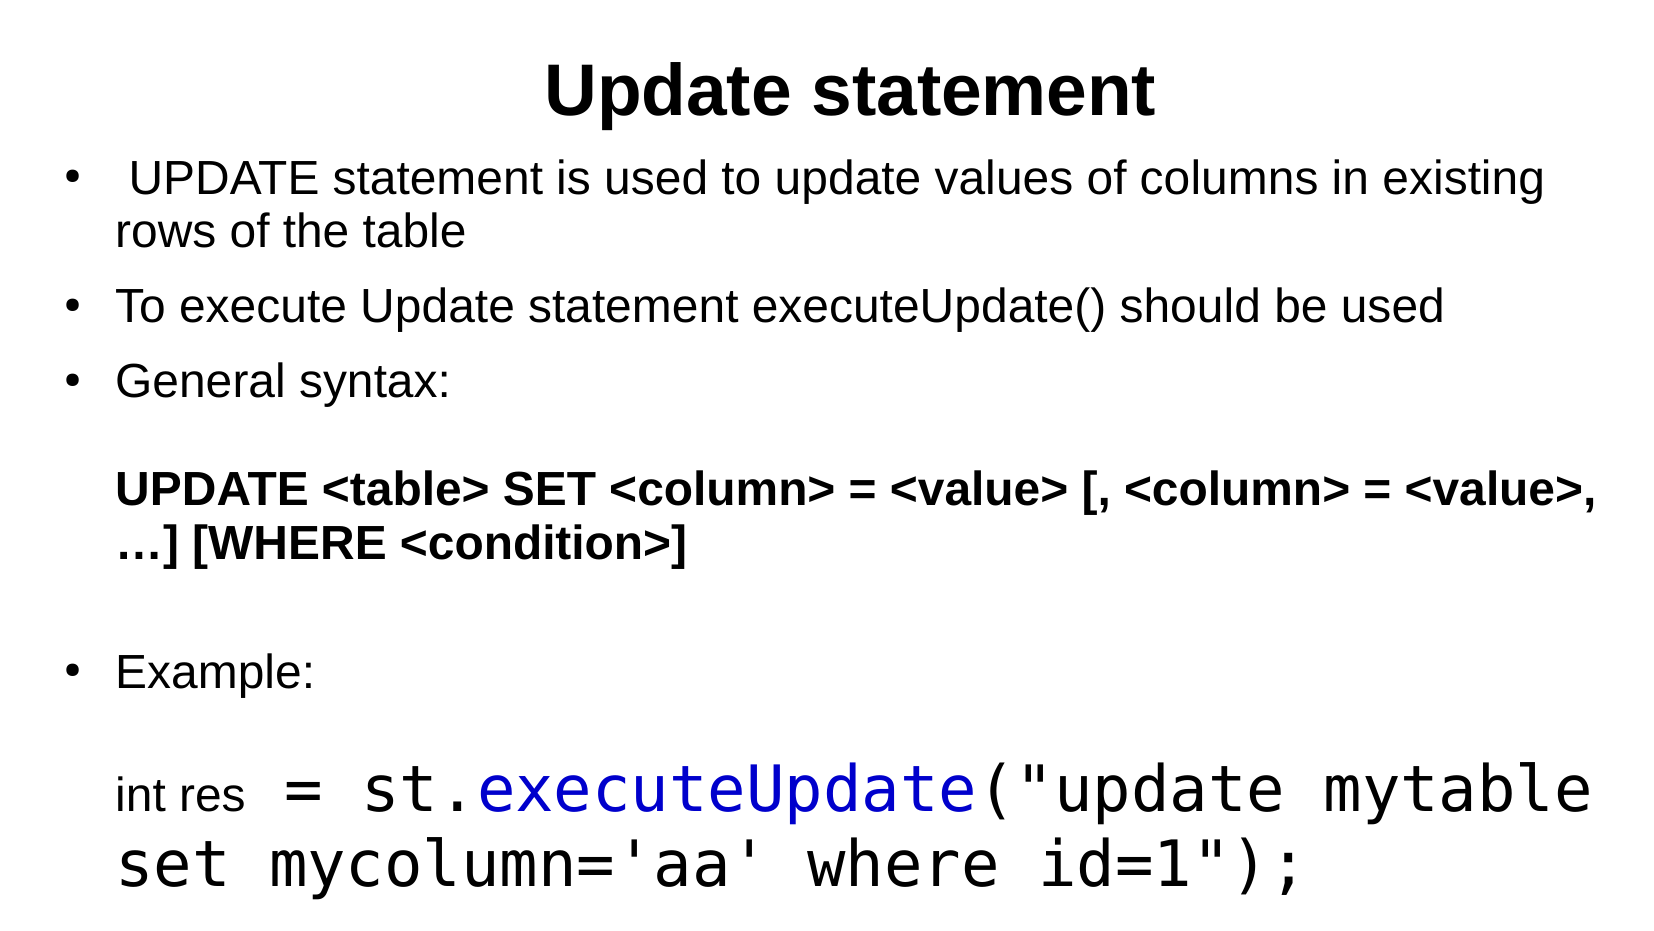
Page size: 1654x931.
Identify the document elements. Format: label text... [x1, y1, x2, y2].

title Update statement [106, 30, 1595, 150]
list UPDATE statement is used to update values of columns in existing rows of the table To execute Update statement executeUpdate() should be used General syntax: UPDATE <table> SET <column> = <value> [, <column> = <value>, …] [WHERE <condition>] Example: int res = st.executeUpdate("update mytable set mycolumn='aa' where id=1"); [47, 150, 1607, 913]
